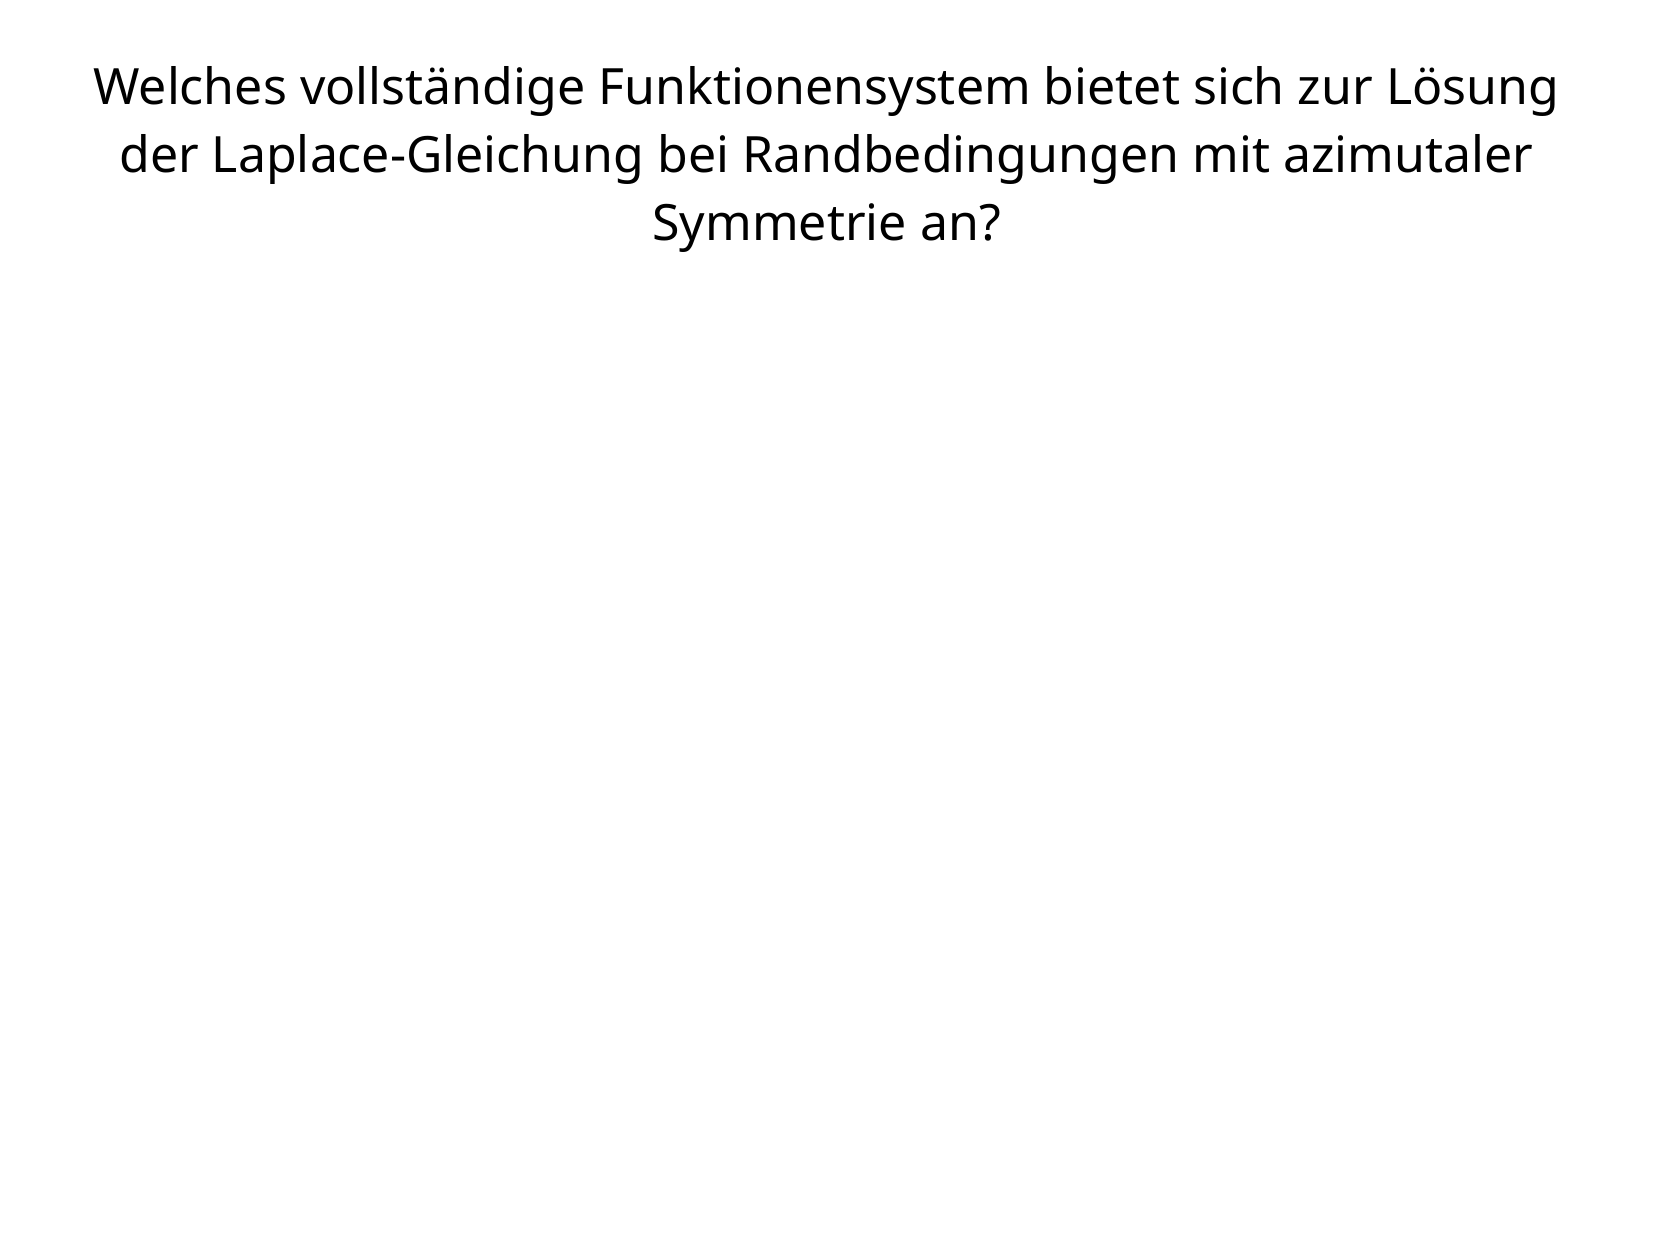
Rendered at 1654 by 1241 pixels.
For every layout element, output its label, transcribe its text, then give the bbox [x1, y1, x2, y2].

title Welches vollständige Funktionensystem bietet sich zur Lösung der Laplace-Gleichung bei Randbedingungen mit azimutaler Symmetrie an? [82, 49, 1571, 257]
